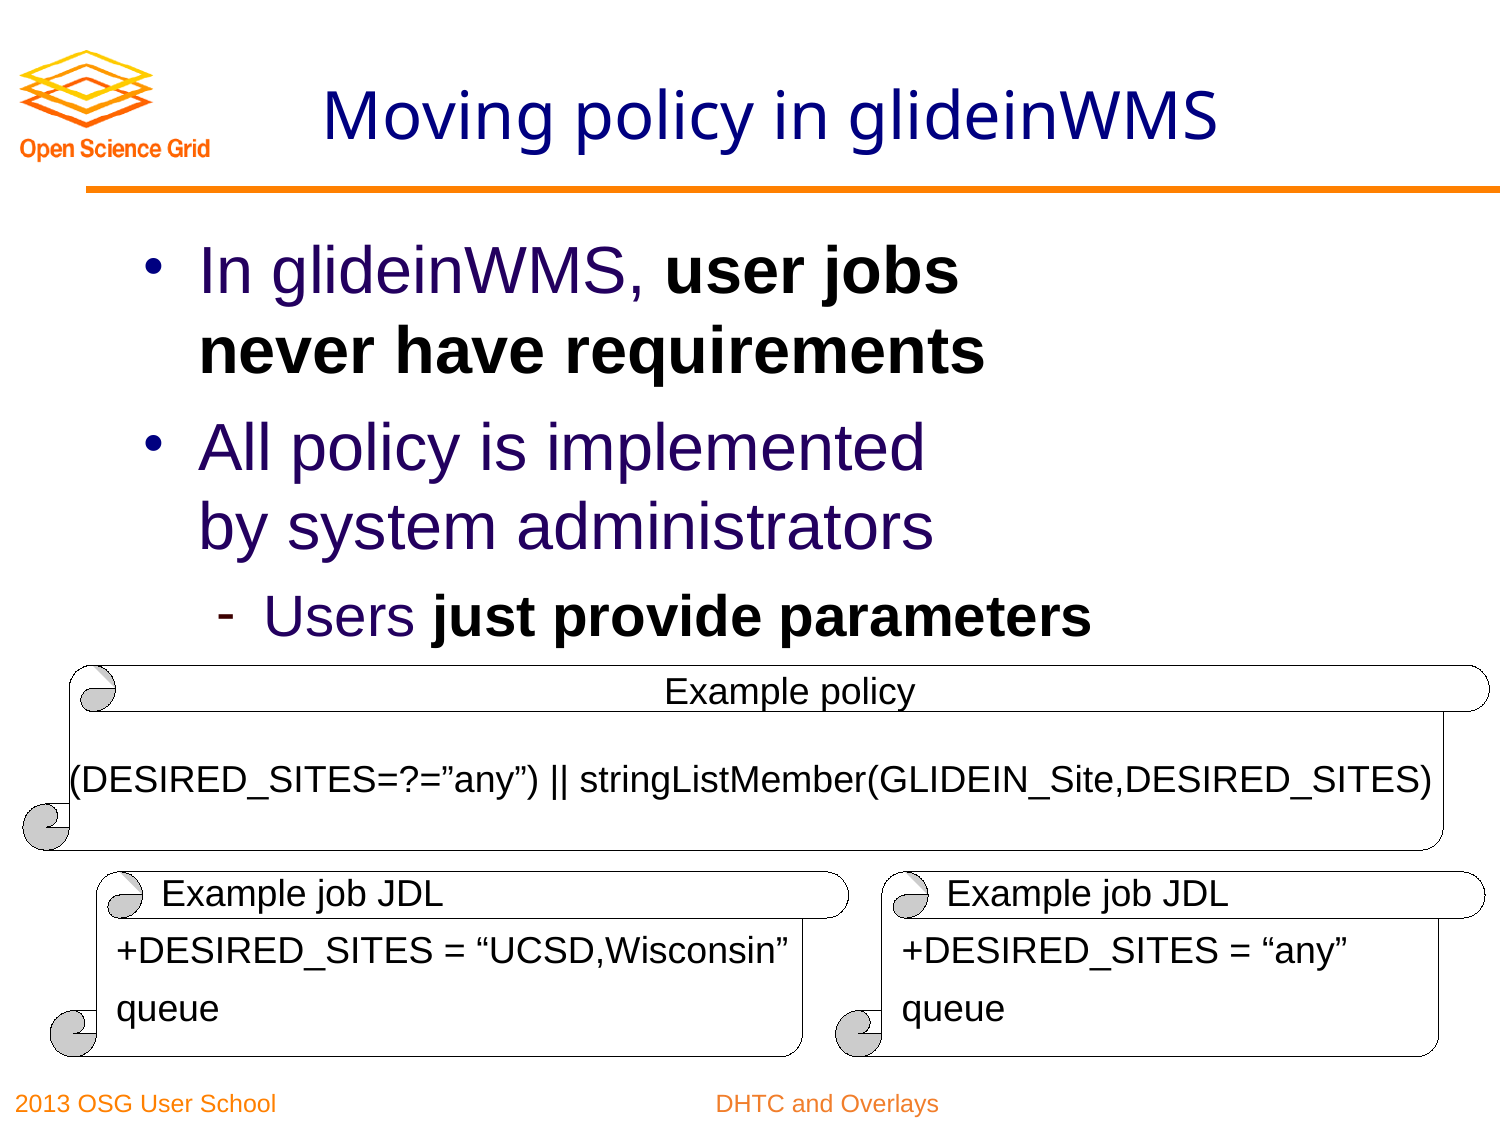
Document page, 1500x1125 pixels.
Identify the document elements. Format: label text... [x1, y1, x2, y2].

text_box Example policy [649, 659, 931, 720]
text_box (DESIRED_SITES=?=”any”) || stringListMember(GLIDEIN_Site,DESIRED_SITES) [54, 747, 1449, 808]
list In glideinWMS, user jobs never have requirements All policy is implemented by system administrators Users just provide parameters [127, 851, 1403, 962]
text_box [459, 871, 849, 919]
text_box Example job JDL [931, 861, 1245, 922]
title Moving policy in glideinWMS [201, 18, 1342, 207]
picture [0, 27, 201, 179]
text_box [69, 665, 1490, 747]
list In glideinWMS, user jobs never have requirements All policy is implemented by system administrators Users just provide parameters [127, 218, 1403, 665]
text_box [50, 871, 803, 1057]
text_box +DESIRED_SITES = “any” queue [886, 919, 1363, 1037]
text_box +DESIRED_SITES = “UCSD,Wisconsin” queue [101, 919, 804, 1037]
text_box [835, 871, 1486, 1057]
text_box [22, 803, 1444, 851]
text_box Example job JDL [146, 861, 459, 922]
